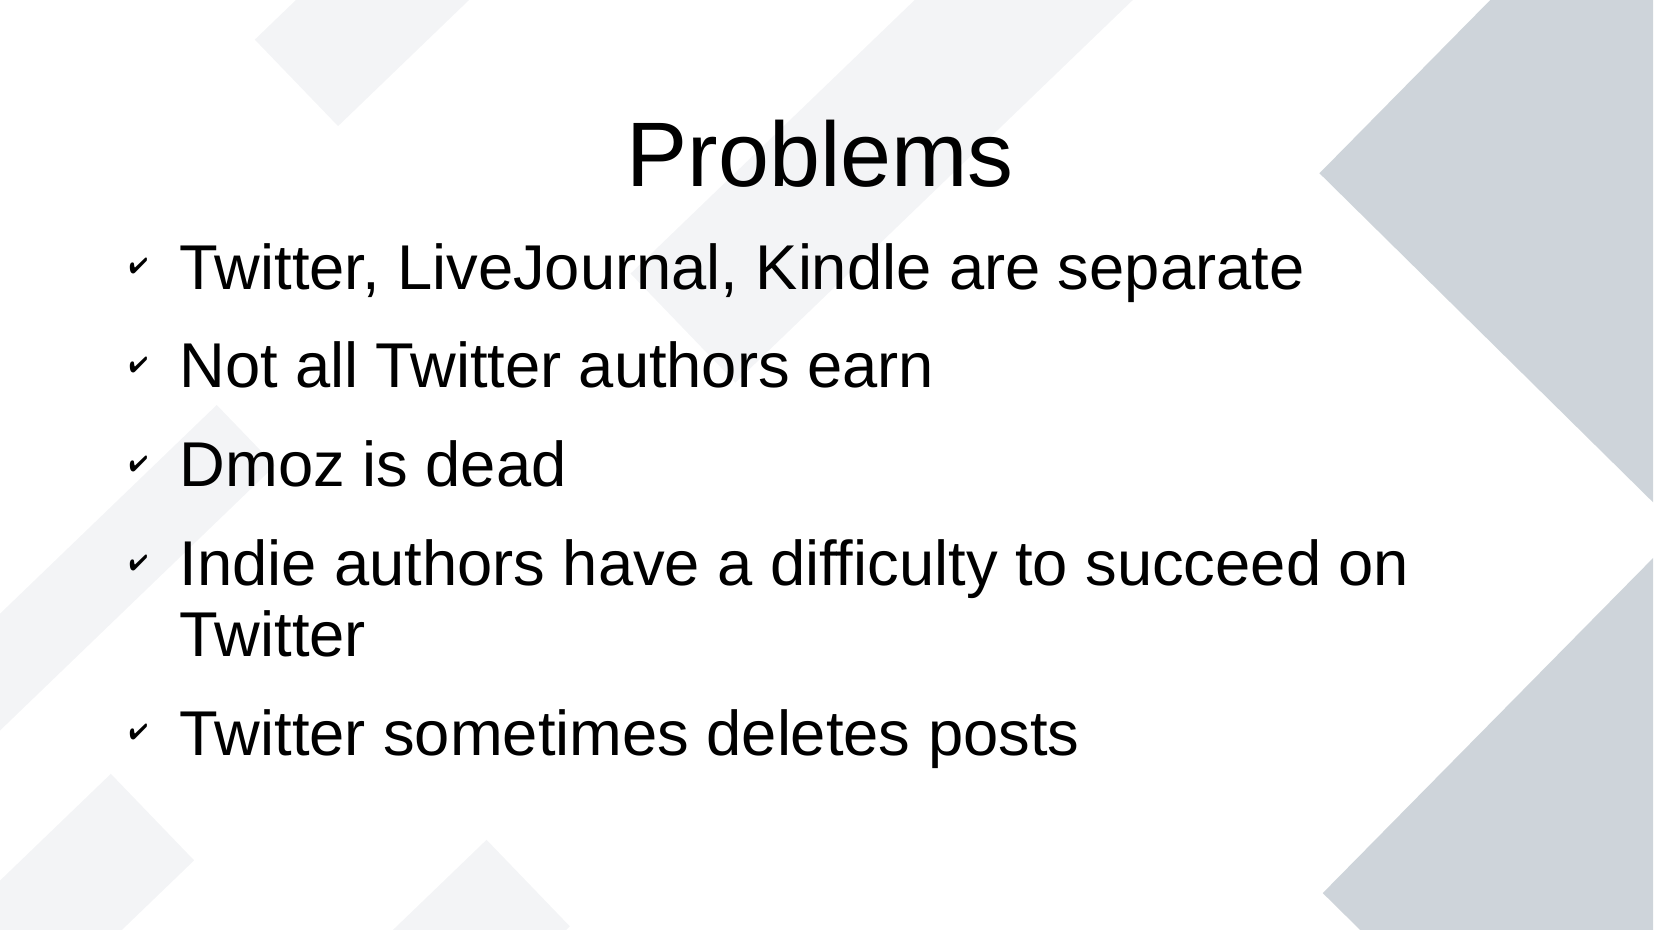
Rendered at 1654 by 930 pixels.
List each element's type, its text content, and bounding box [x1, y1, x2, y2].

list Twitter, LiveJournal, Kindle are separate Not all Twitter authors earn Dmoz is dead Indie authors have a difficulty to succeed on Twitter Twitter sometimes deletes posts [112, 231, 1601, 772]
title Problems [76, 76, 1565, 232]
